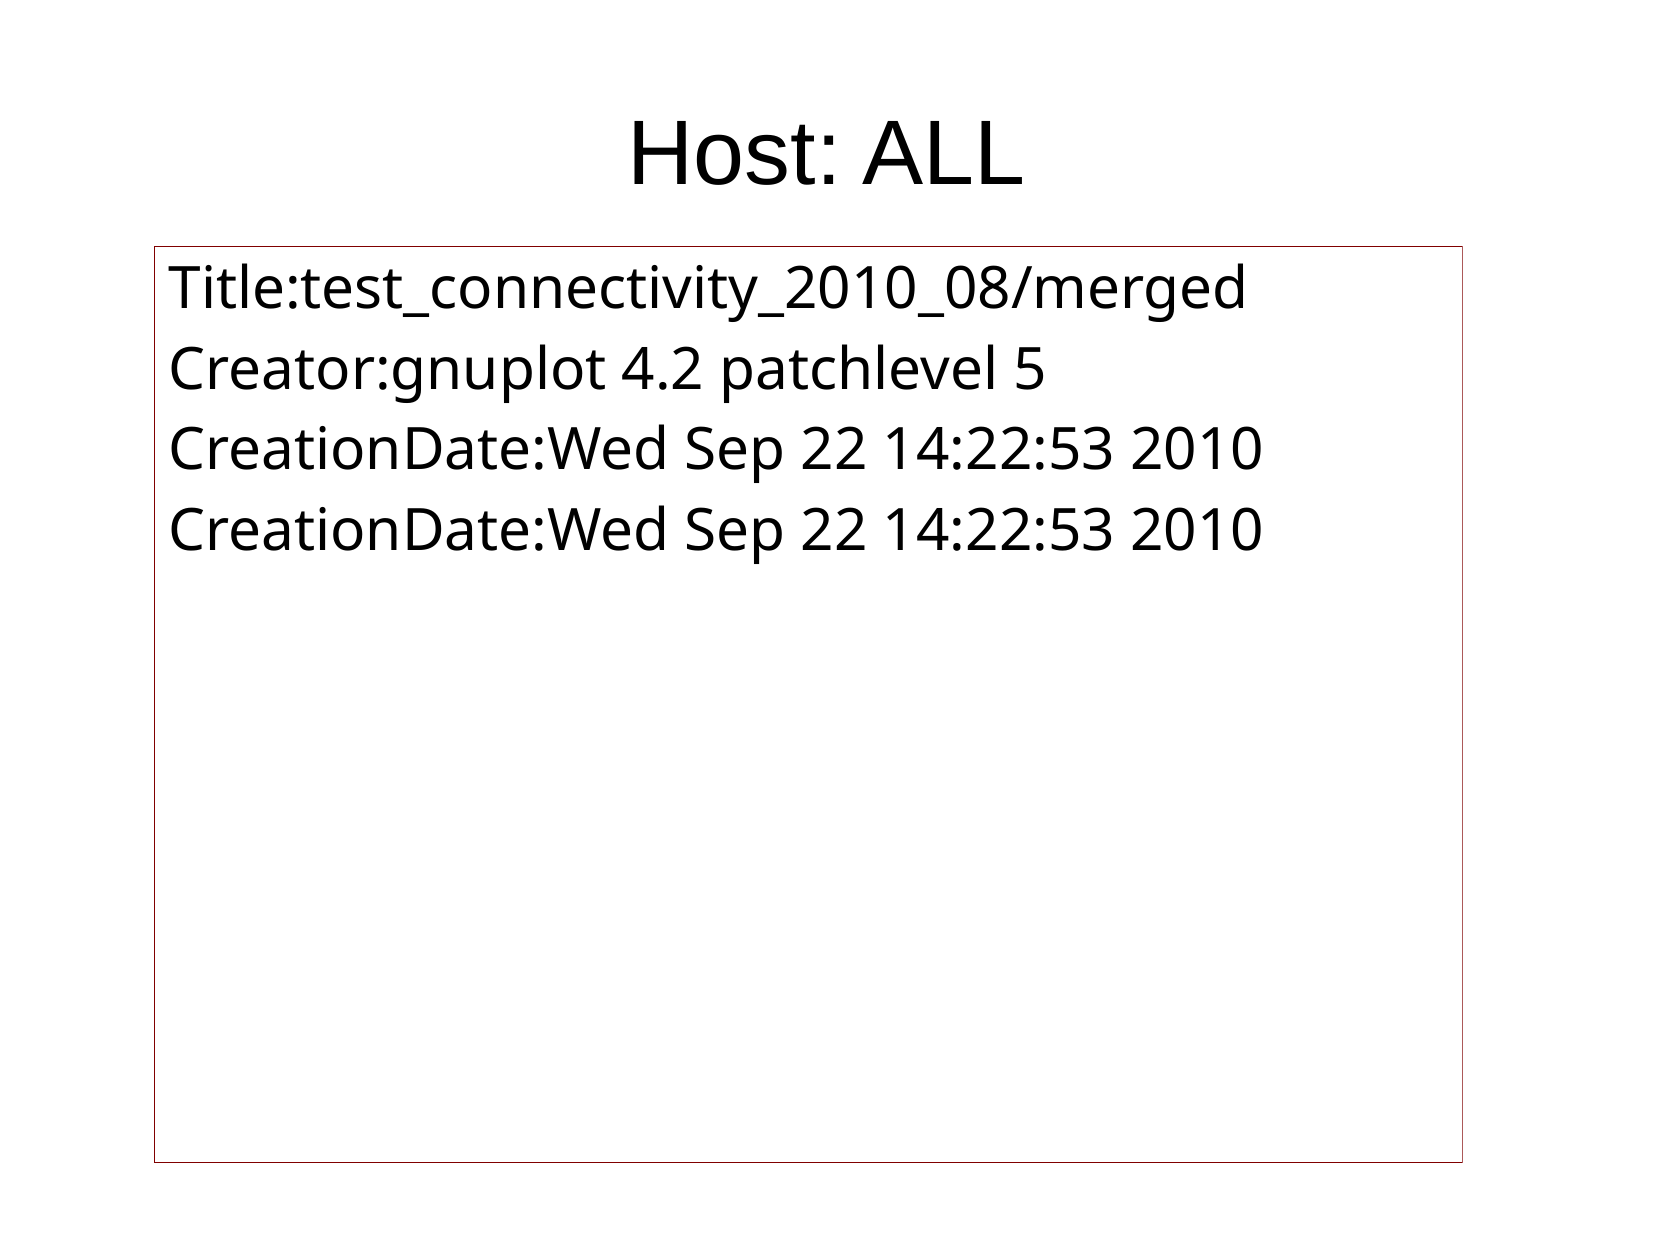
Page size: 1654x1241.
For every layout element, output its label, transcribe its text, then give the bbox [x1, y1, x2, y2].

picture [150, 242, 1463, 1163]
title Host: ALL [82, 56, 1571, 250]
